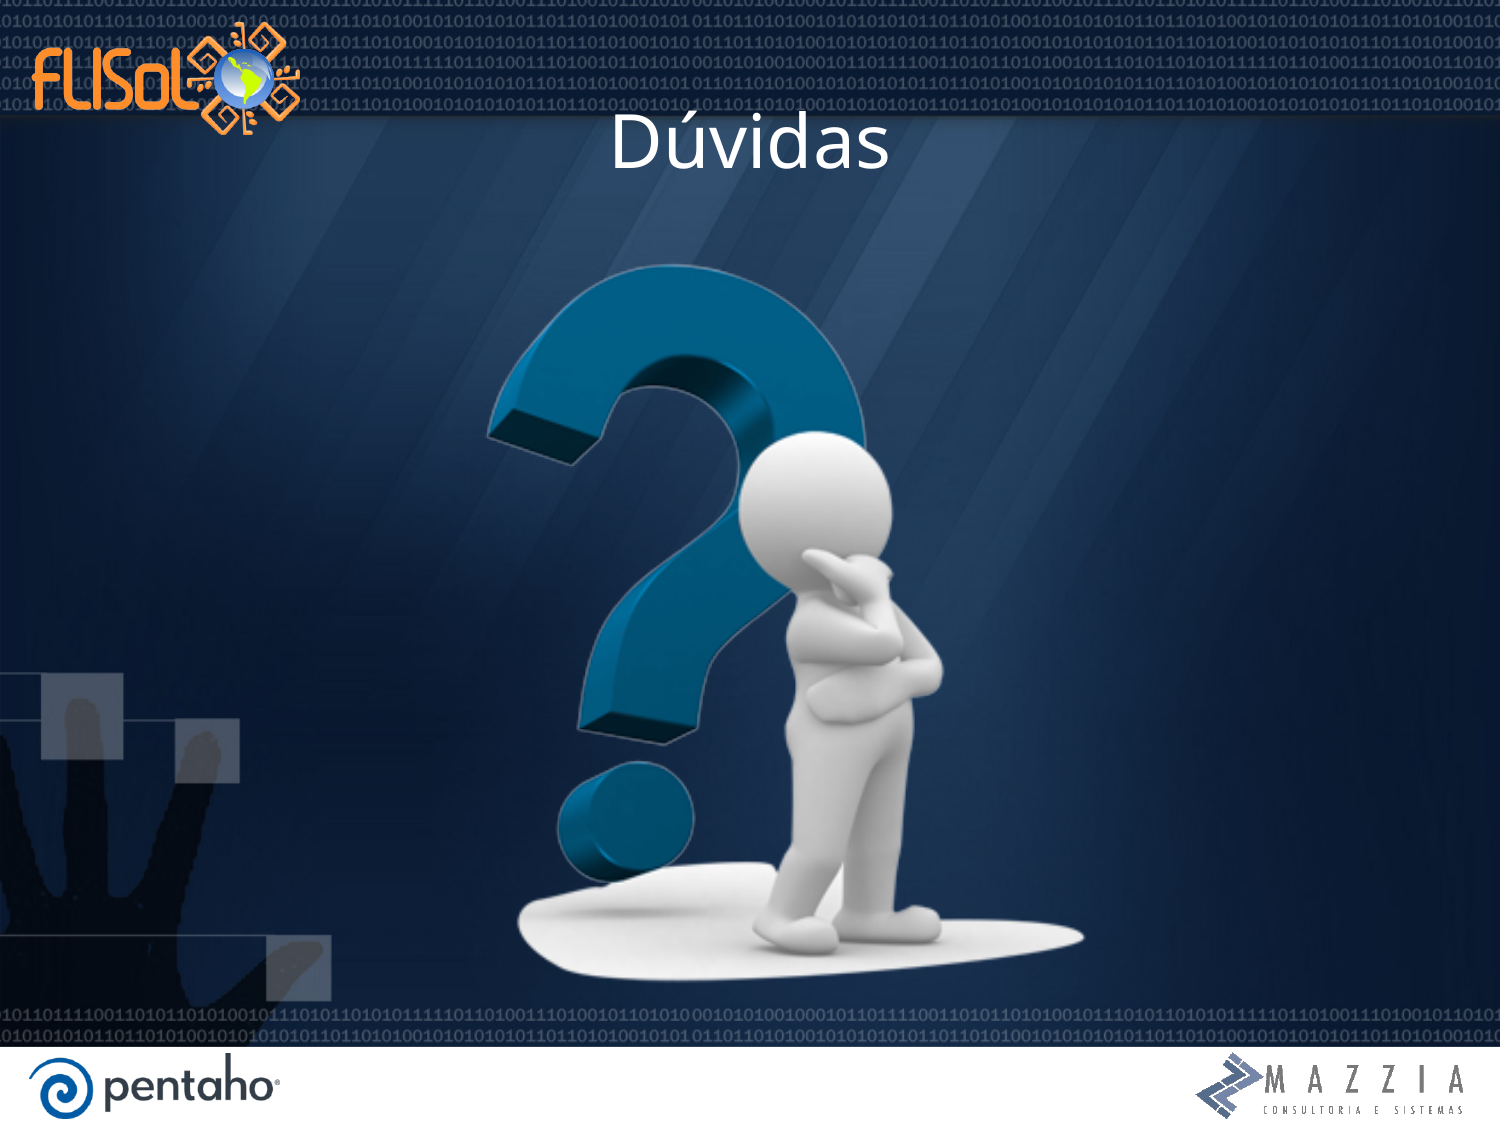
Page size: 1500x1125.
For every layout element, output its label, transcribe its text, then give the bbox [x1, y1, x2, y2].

picture [1195, 1052, 1463, 1119]
title Dúvidas [75, 45, 1426, 233]
picture [29, 1053, 280, 1119]
picture [0, 0, 1500, 1046]
